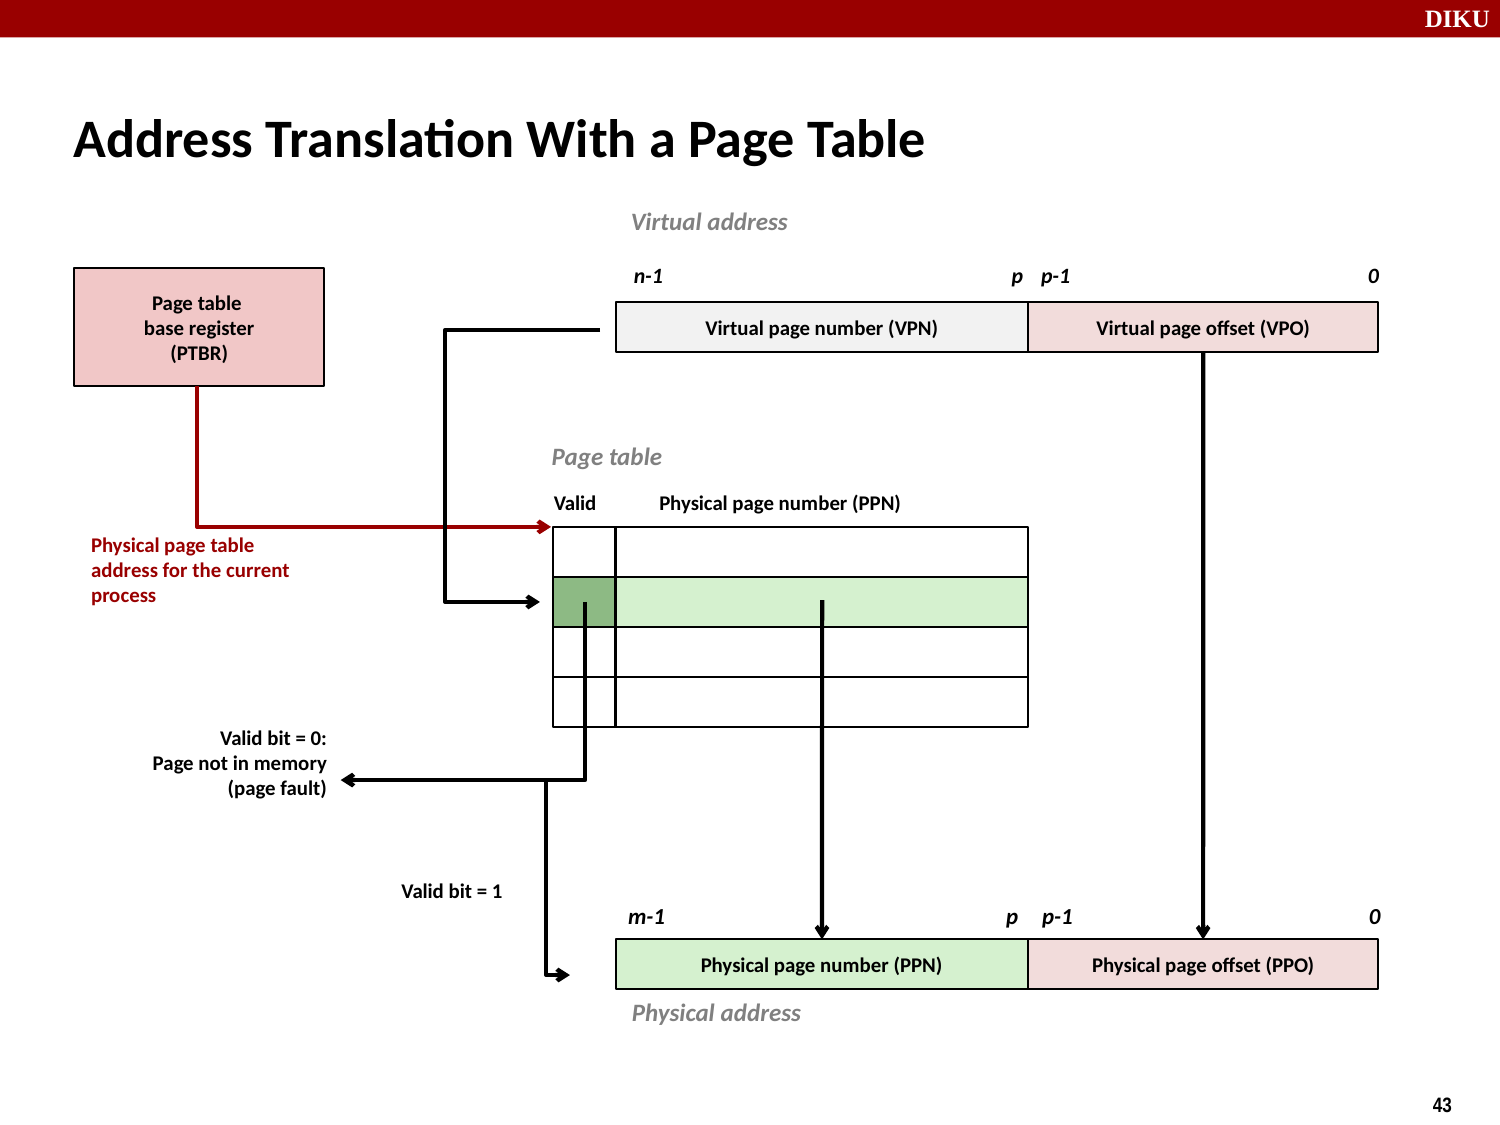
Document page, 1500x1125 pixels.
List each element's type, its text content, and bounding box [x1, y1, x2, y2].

text_box Page table base register (PTBR) [74, 267, 325, 386]
text_box Physical address [617, 989, 902, 1050]
text_box [553, 576, 1028, 626]
text_box Valid bit = 1 [344, 870, 518, 920]
text_box Virtual page offset (VPO) [1028, 301, 1378, 352]
text_box Page table [536, 433, 750, 493]
text_box m-1 [613, 894, 684, 939]
text_box p-1 [1035, 894, 1091, 939]
text_box Physical page offset (PPO) [1028, 939, 1378, 990]
text_box Physical page number (PPN) [644, 482, 1014, 533]
text_box Valid bit = 0: Page not in memory (page fault) [67, 717, 342, 837]
text_box Virtual page number (VPN) [615, 301, 1028, 352]
text_box Physical page number (PPN) [615, 939, 1028, 990]
text_box Address Translation With a Page Table [58, 72, 1304, 198]
text_box p [996, 254, 1040, 300]
text_box Physical page table address for the current process [76, 524, 385, 644]
text_box 0 [1353, 254, 1396, 300]
text_box 0 [1354, 894, 1397, 939]
text_box Virtual address [616, 198, 882, 258]
text_box p [991, 894, 1035, 939]
text_box n-1 [618, 254, 683, 300]
text_box p-1 [1040, 254, 1090, 300]
text_box Valid [539, 493, 630, 532]
